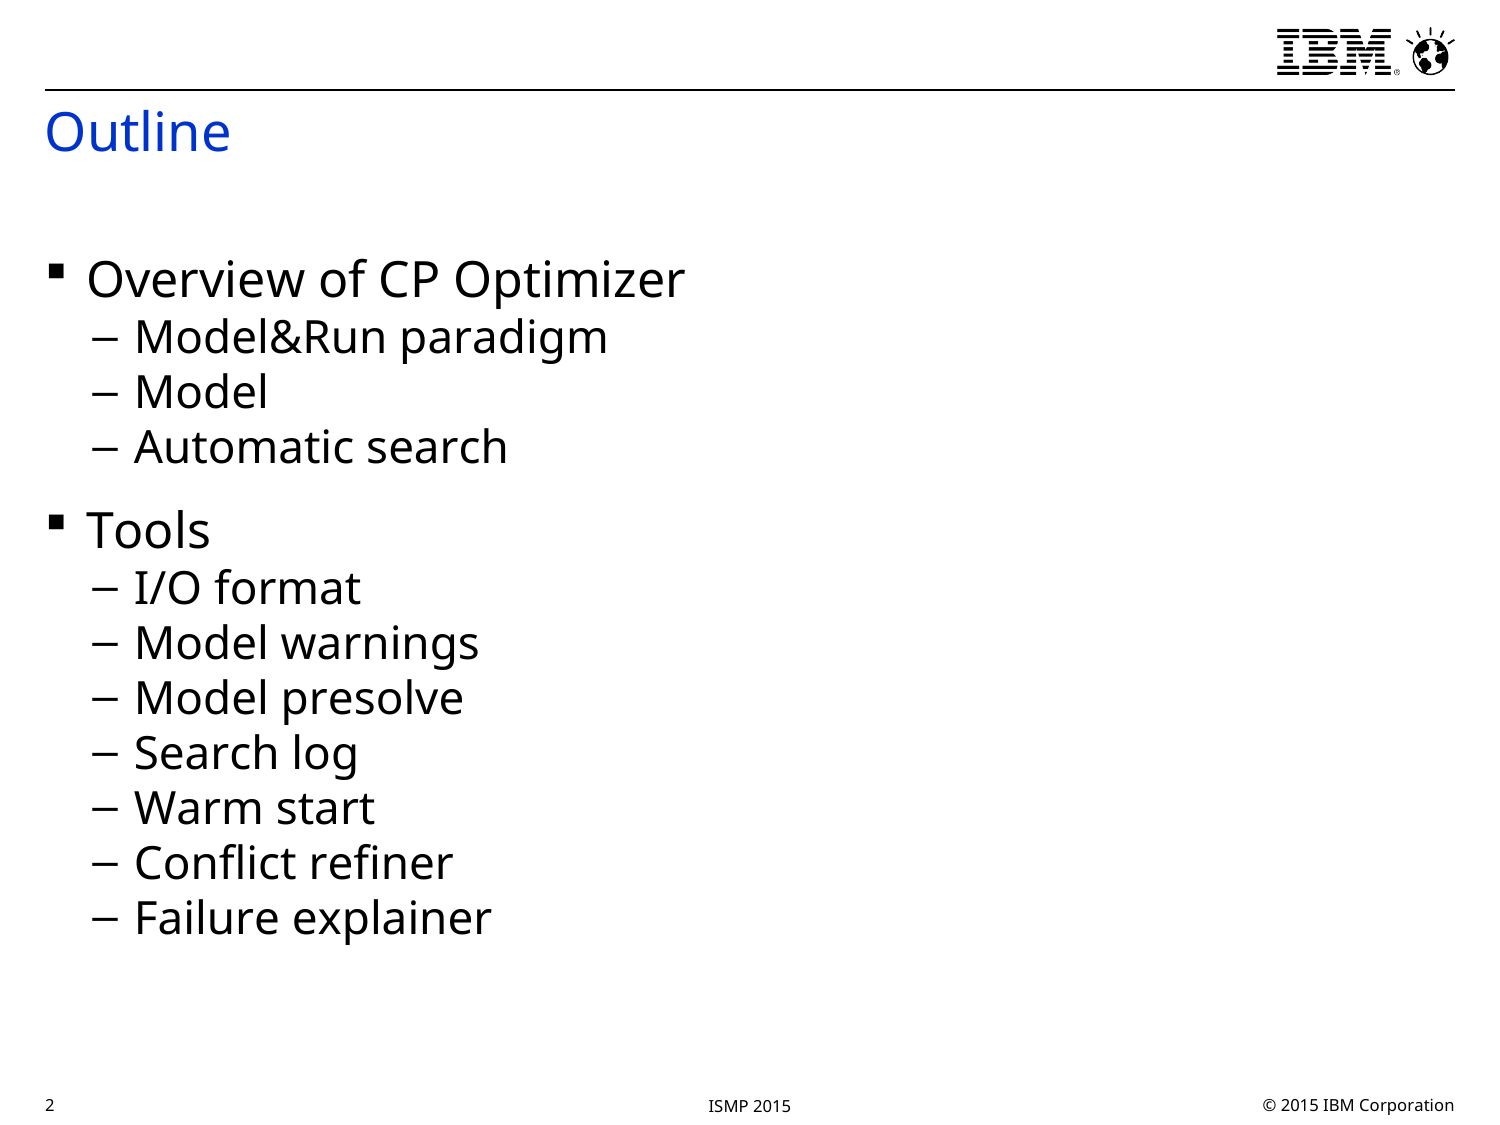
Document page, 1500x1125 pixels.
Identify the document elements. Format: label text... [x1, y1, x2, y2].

list Overview of CP Optimizer Model&Run paradigm Model Automatic search Tools I/O format Model warnings Model presolve Search log Warm start Conflict refiner Failure explainer [29, 239, 1455, 1066]
title Outline [29, 97, 1455, 203]
picture [1260, 10, 1468, 90]
